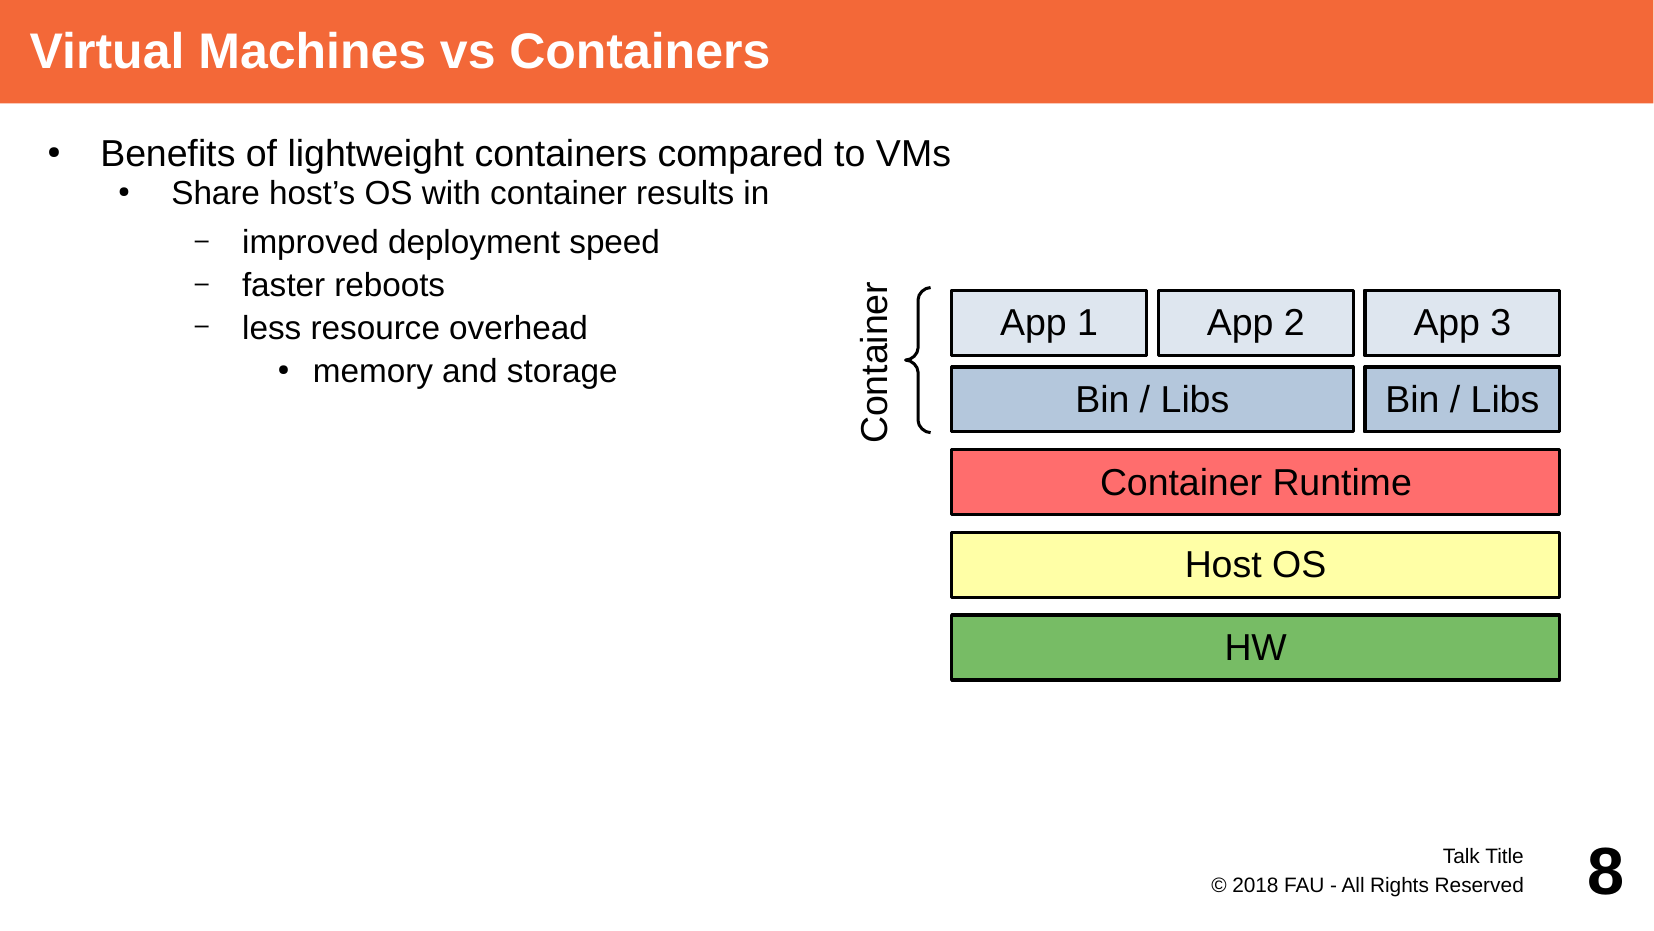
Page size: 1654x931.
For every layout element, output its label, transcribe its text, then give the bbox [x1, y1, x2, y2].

text_box Bin / Libs [951, 366, 1354, 432]
text_box Bin / Libs [1365, 366, 1560, 432]
text_box App 3 [1365, 290, 1560, 356]
title Virtual Machines vs Containers [0, 0, 1654, 104]
text_box Container Runtime [951, 449, 1560, 515]
text_box App 2 [1158, 290, 1354, 356]
text_box Container [840, 244, 908, 482]
text_box App 1 [951, 290, 1147, 356]
text_box Host OS [951, 532, 1560, 598]
list Benefits of lightweight containers compared to VMs Share host’s OS with container results in improved deployment speed faster reboots less resource overhead memory and storage [29, 132, 1625, 813]
text_box HW [951, 615, 1560, 680]
